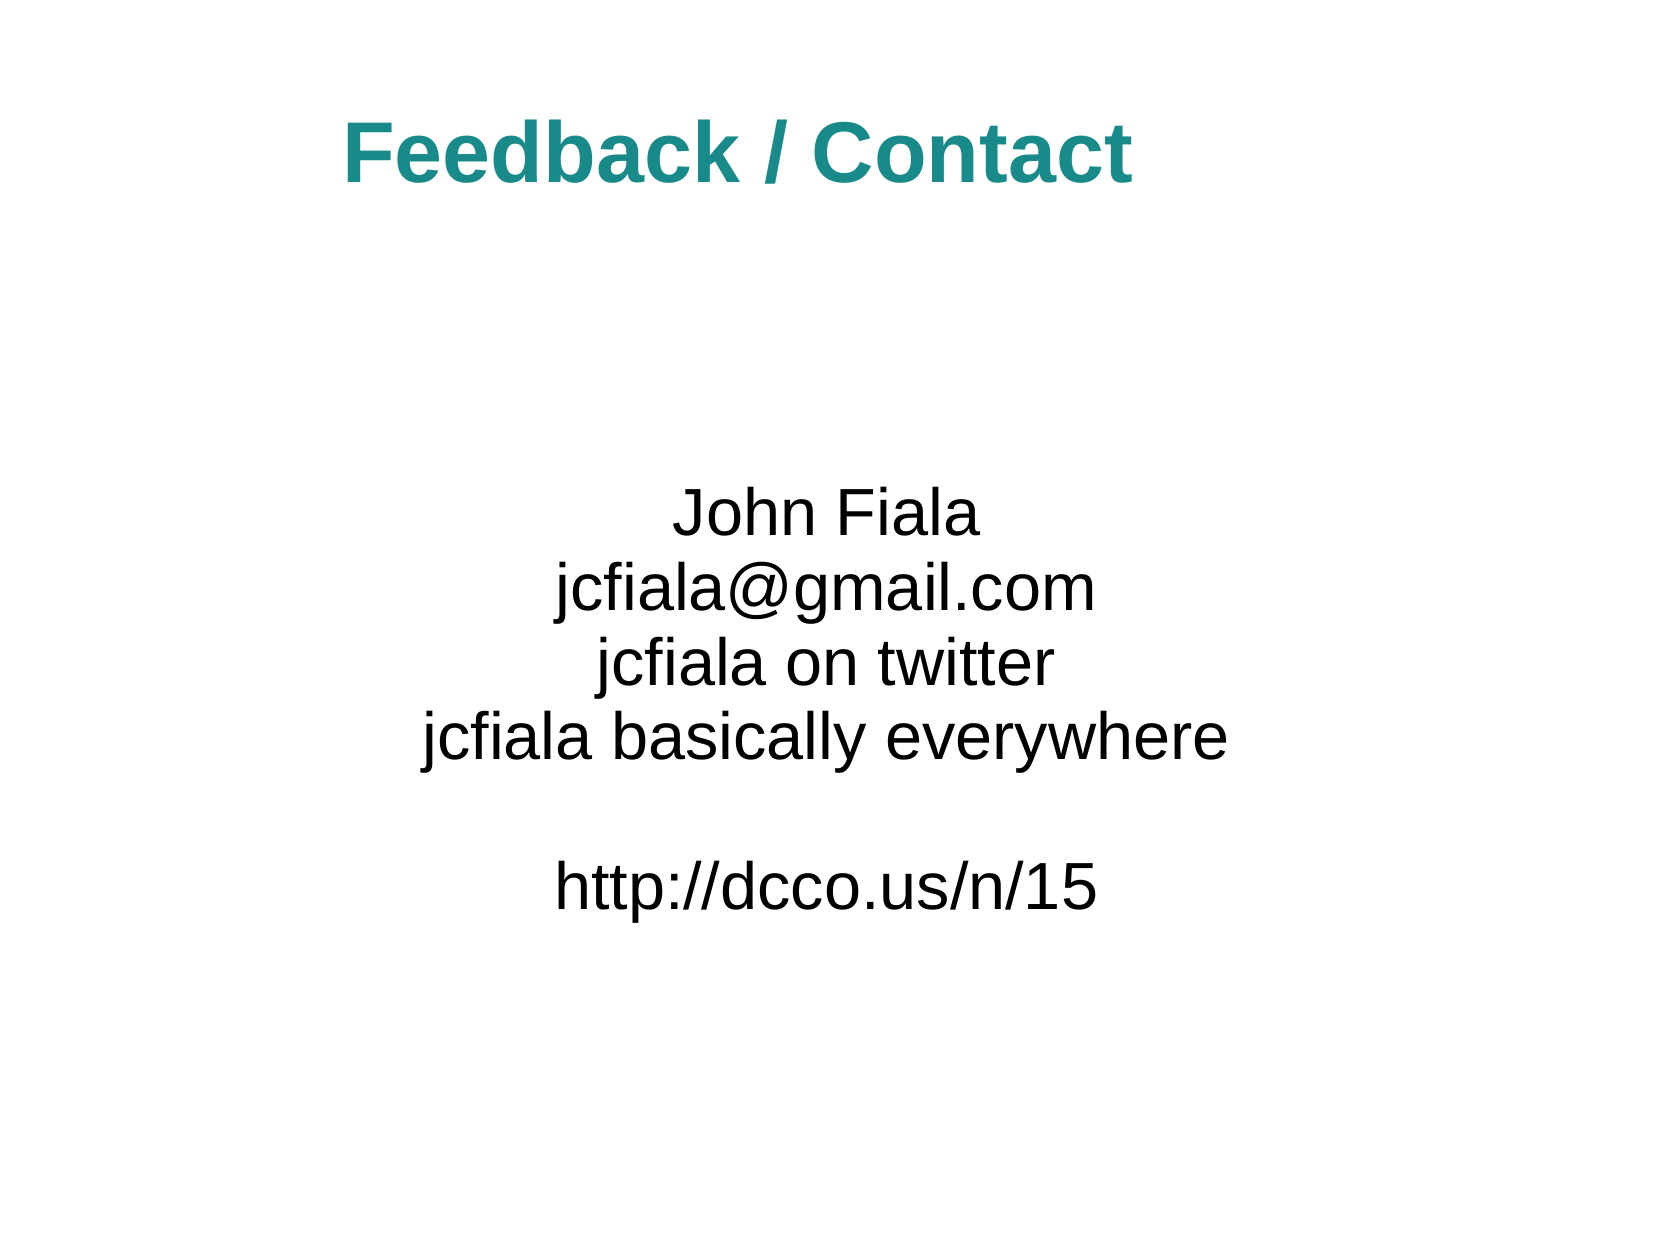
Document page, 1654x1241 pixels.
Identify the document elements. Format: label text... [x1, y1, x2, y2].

title Feedback / Contact [58, 56, 1417, 250]
subtitle John Fiala jcfiala@gmail.com jcfiala on twitter jcfiala basically everywhere http://dcco.us/n/15 [82, 297, 1571, 1102]
